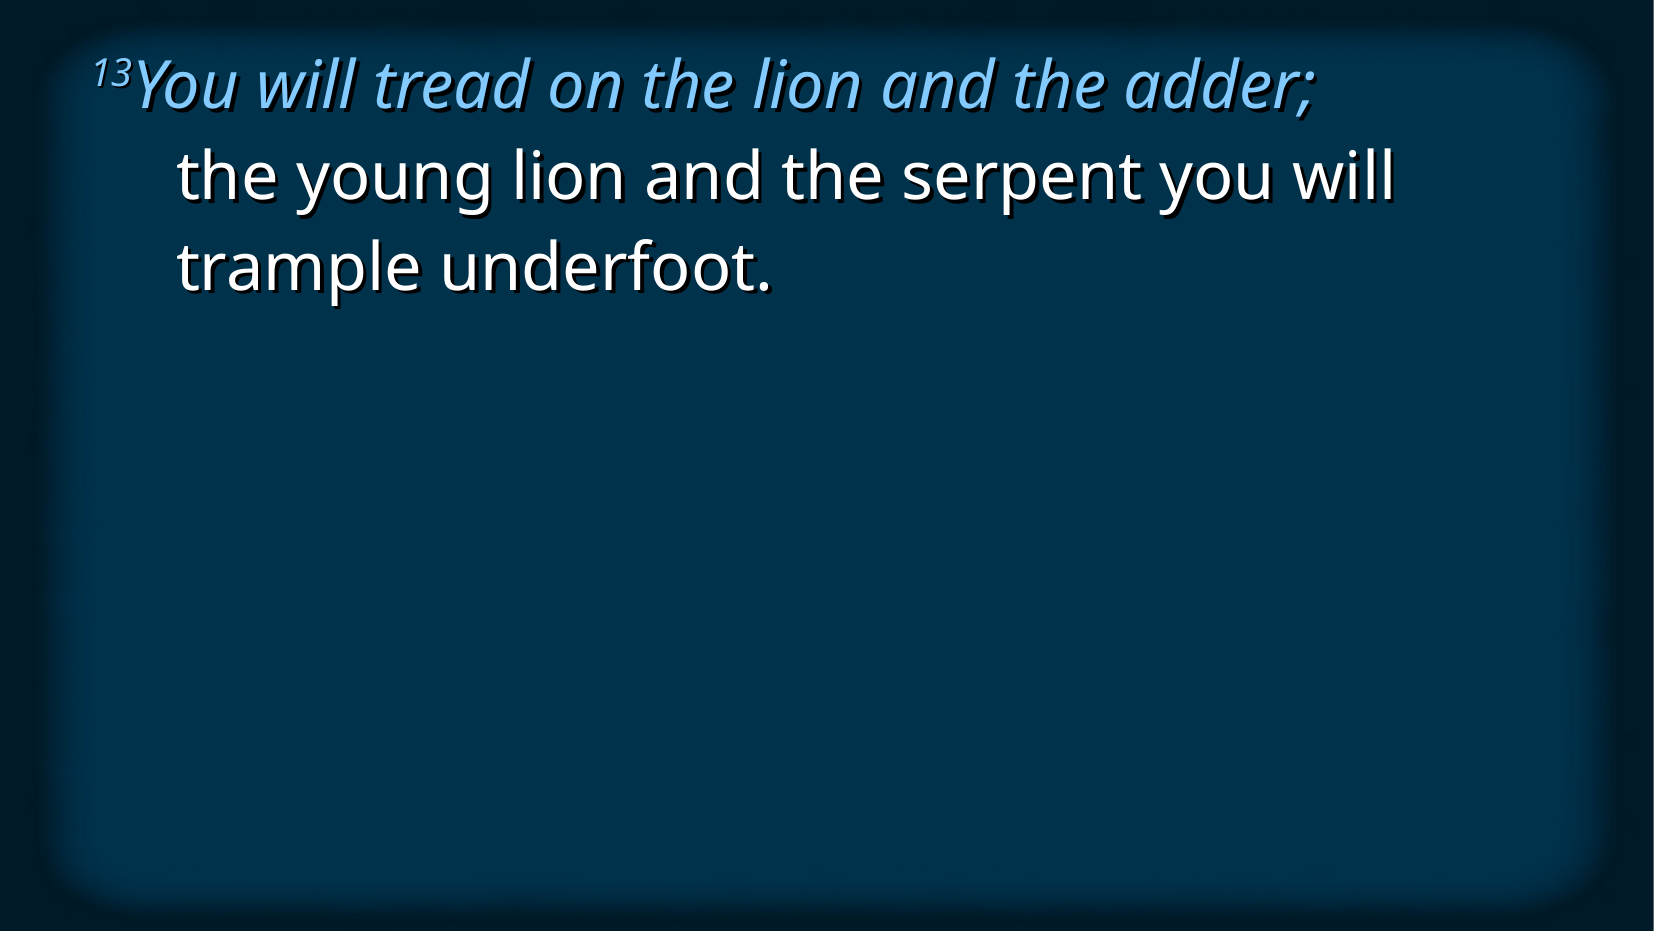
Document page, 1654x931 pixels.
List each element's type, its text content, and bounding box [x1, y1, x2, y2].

picture [0, 0, 1654, 931]
text_box 13You will tread on the lion and the adder; the young lion and the serpent you will trample underfoot. [75, 30, 1591, 312]
